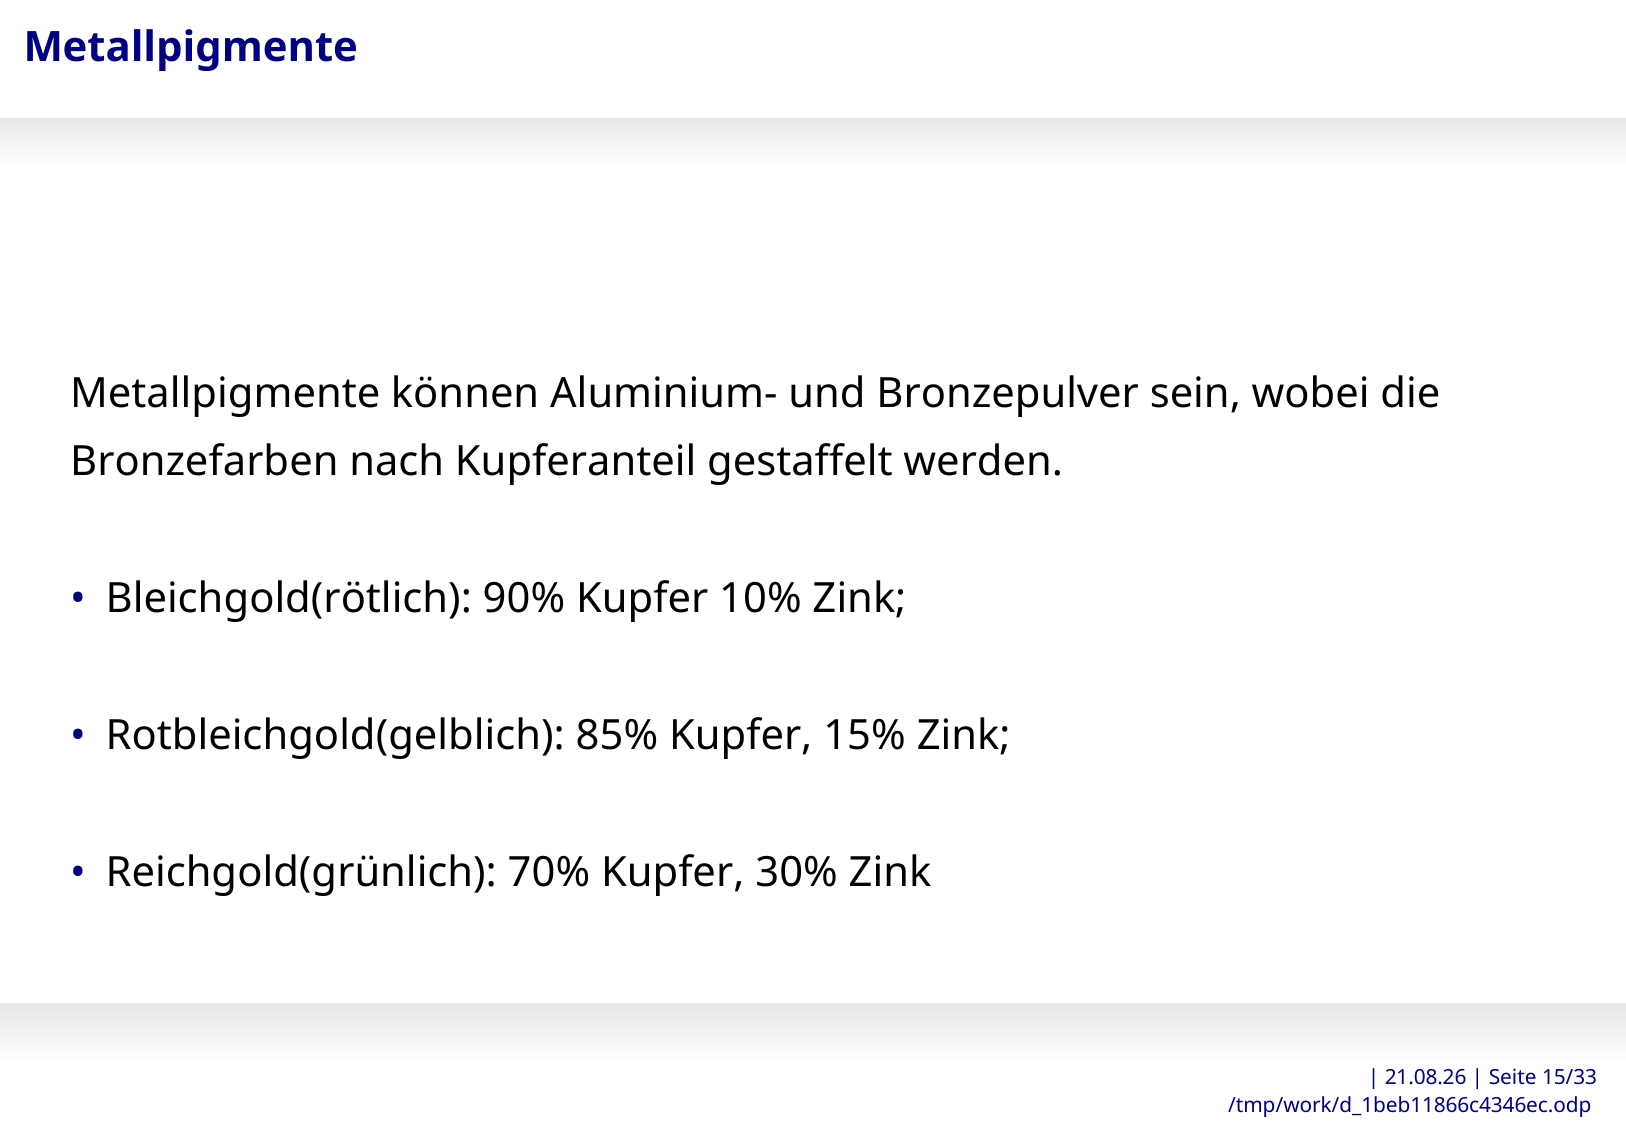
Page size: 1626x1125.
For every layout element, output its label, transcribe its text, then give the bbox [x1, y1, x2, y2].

title Metallpigmente [23, 5, 1600, 154]
list Metallpigmente können Aluminium- und Bronzepulver sein, wobei die Bronzefarben nach Kupferanteil gestaffelt werden. Bleichgold(rötlich): 90% Kupfer 10% Zink; Rotbleichgold(gelblich): 85% Kupfer, 15% Zink; Reichgold(grünlich): 70% Kupfer, 30% Zink [23, 351, 1588, 989]
